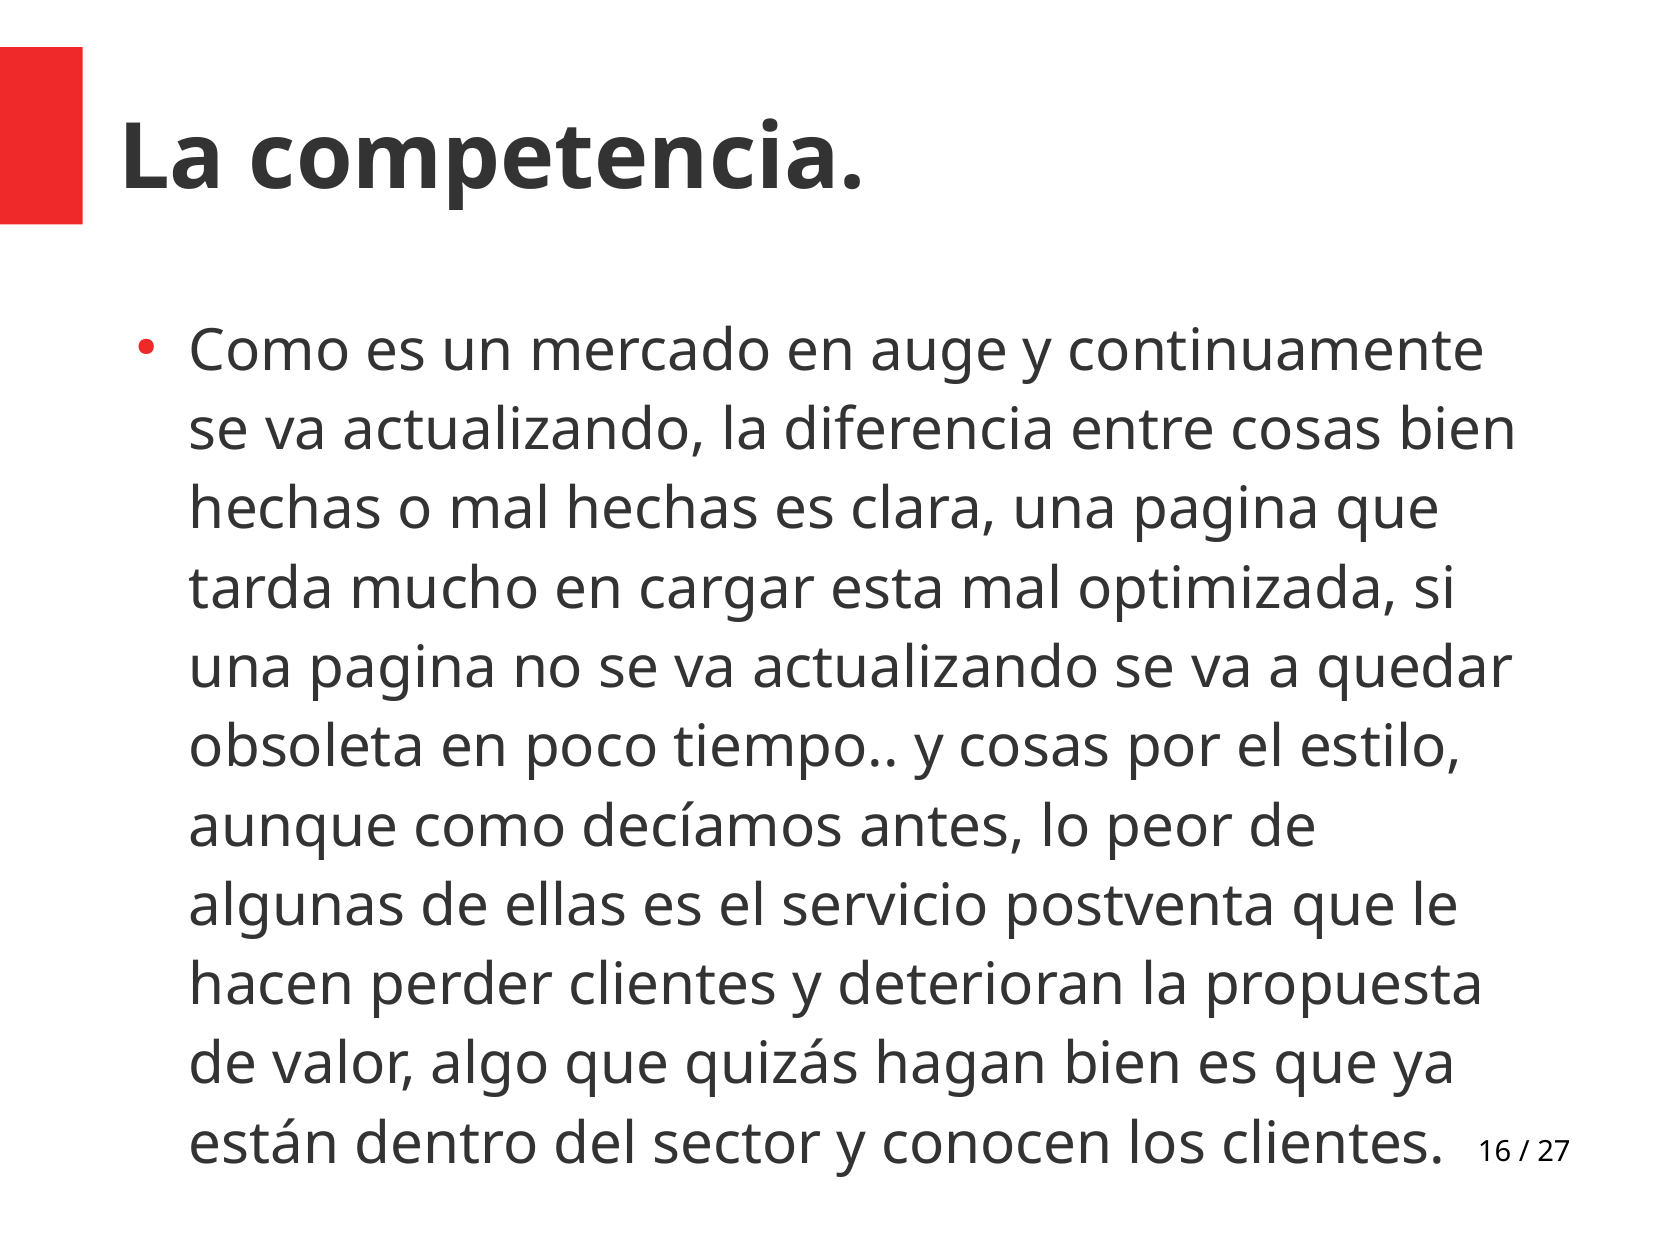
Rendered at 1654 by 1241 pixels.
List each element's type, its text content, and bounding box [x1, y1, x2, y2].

title La competencia. [118, 49, 1571, 257]
list Como es un mercado en auge y continuamente se va actualizando, la diferencia entre cosas bien hechas o mal hechas es clara, una pagina que tarda mucho en cargar esta mal optimizada, si una pagina no se va actualizando se va a quedar obsoleta en poco tiempo.. y cosas por el estilo, aunque como decíamos antes, lo peor de algunas de ellas es el servicio postventa que le hacen perder clientes y deterioran la propuesta de valor, algo que quizás hagan bien es que ya están dentro del sector y conocen los clientes. [118, 308, 1536, 1028]
